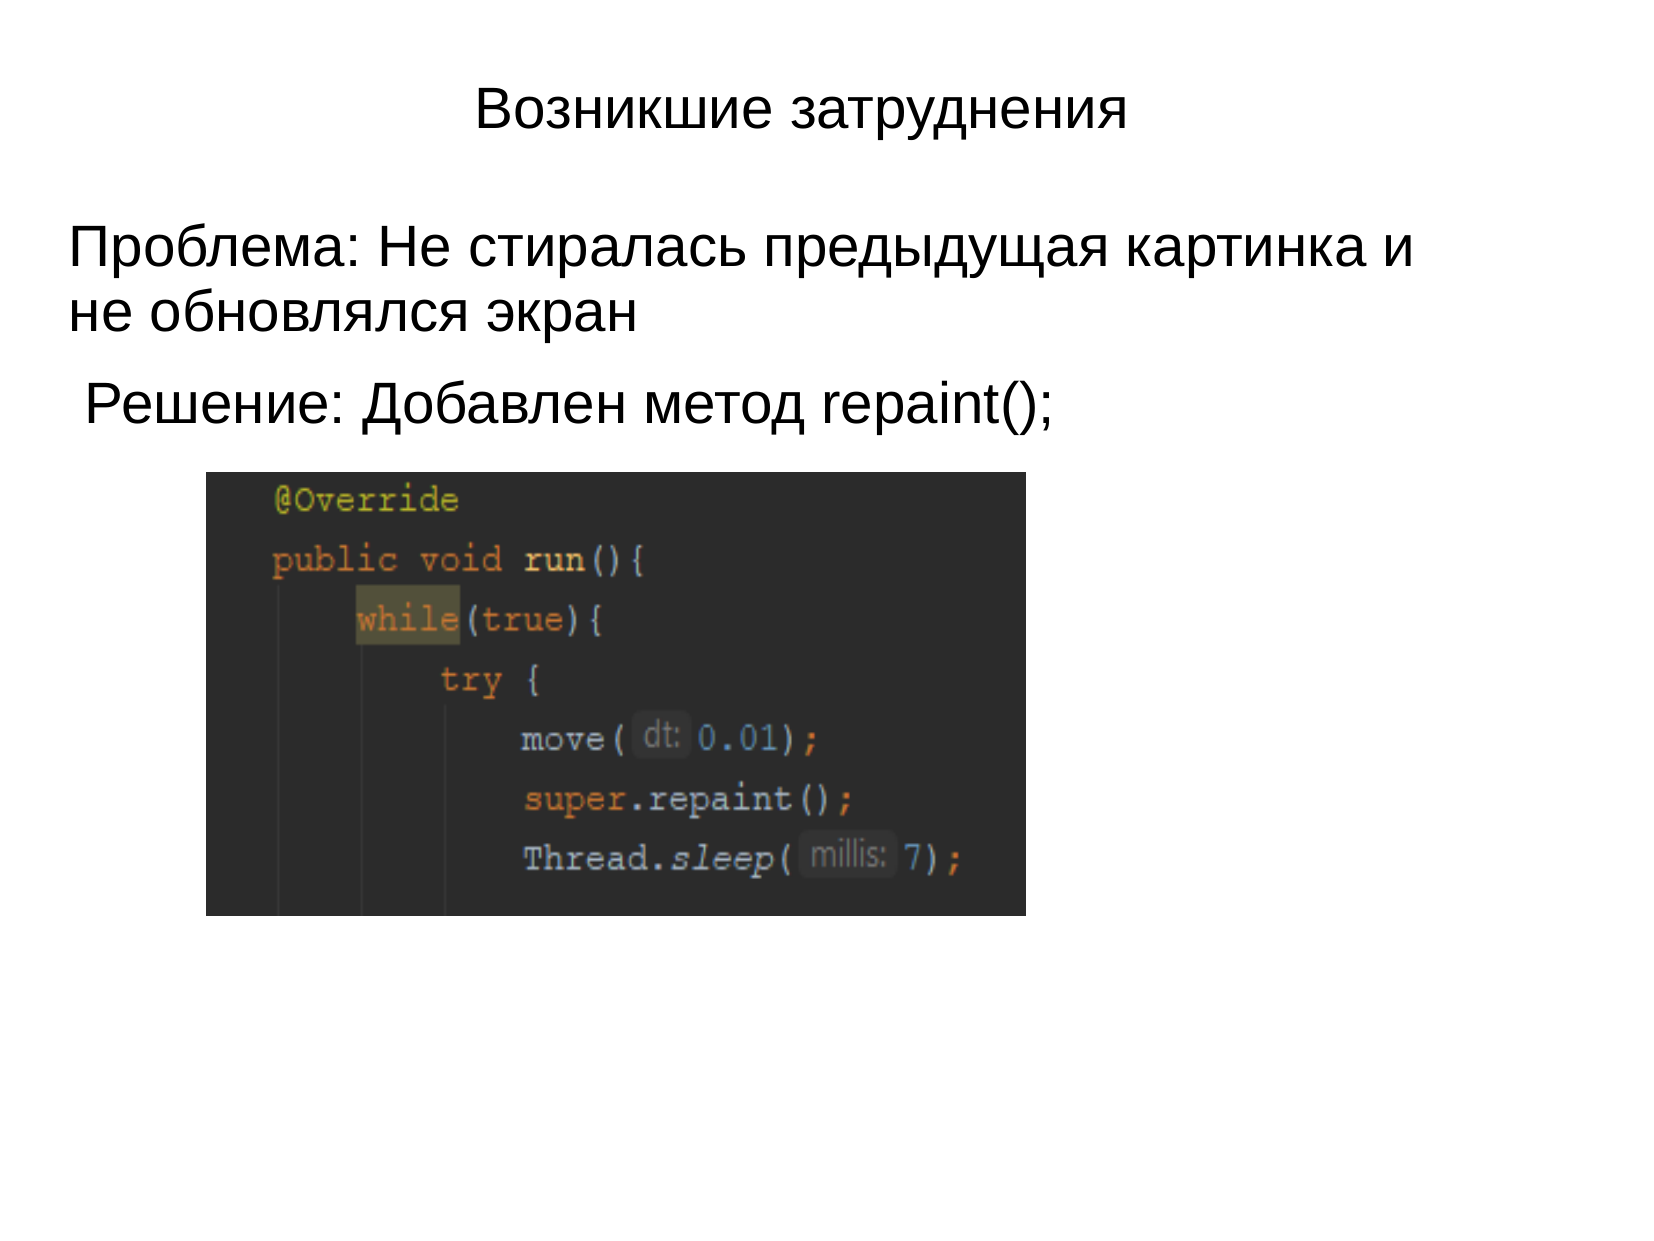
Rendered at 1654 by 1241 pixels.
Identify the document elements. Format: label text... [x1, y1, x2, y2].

picture [206, 472, 1026, 916]
text_box Проблема: Не стиралась предыдущая картинка и не обновлялся экран [54, 206, 1506, 416]
text_box Возникшие затруднения [452, 68, 1152, 148]
text_box Решение: Добавлен метод repaint(); [48, 363, 1093, 443]
